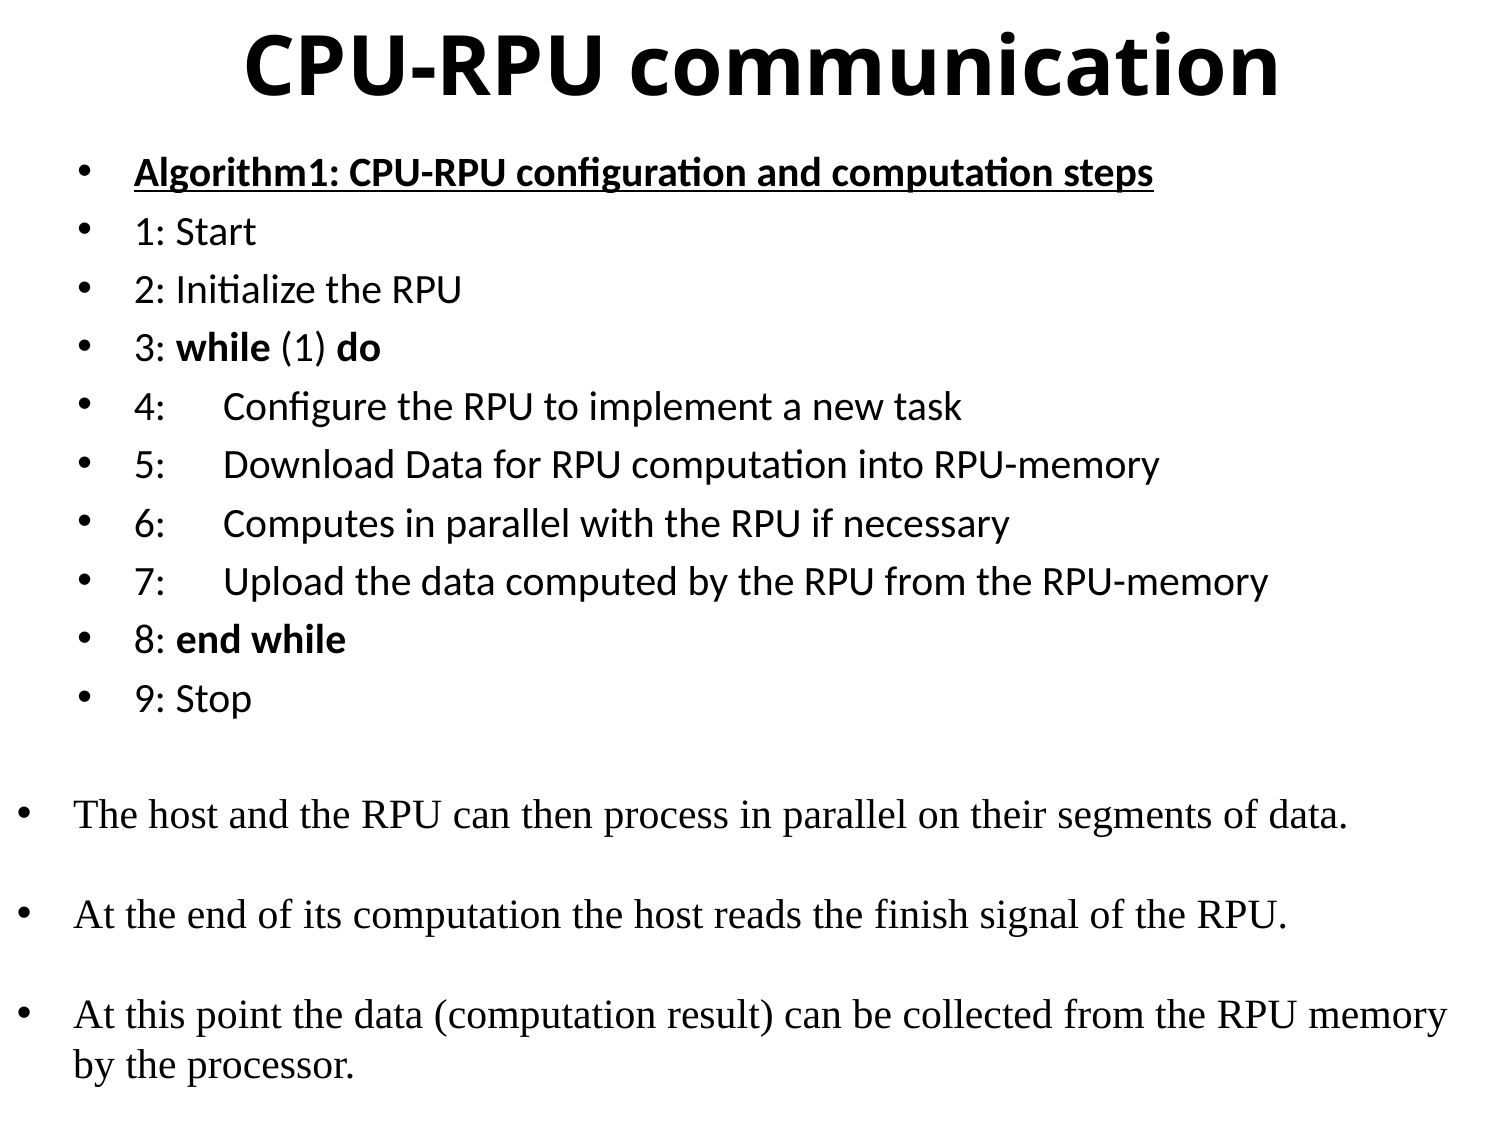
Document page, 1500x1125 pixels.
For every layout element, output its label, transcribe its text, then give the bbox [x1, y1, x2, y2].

text_box The host and the RPU can then process in parallel on their segments of data. At the end of its computation the host reads the finish signal of the RPU. At this point the data (computation result) can be collected from the RPU memory by the processor. [2, 779, 1477, 1095]
list Algorithm1: CPU-RPU configuration and computation steps 1: Start 2: Initialize the RPU 3: while (1) do 4: Configure the RPU to implement a new task 5: Download Data for RPU computation into RPU-memory 6: Computes in parallel with the RPU if necessary 7: Upload the data computed by the RPU from the RPU-memory 8: end while 9: Stop [62, 137, 1463, 763]
title CPU-RPU communication [87, 0, 1438, 125]
